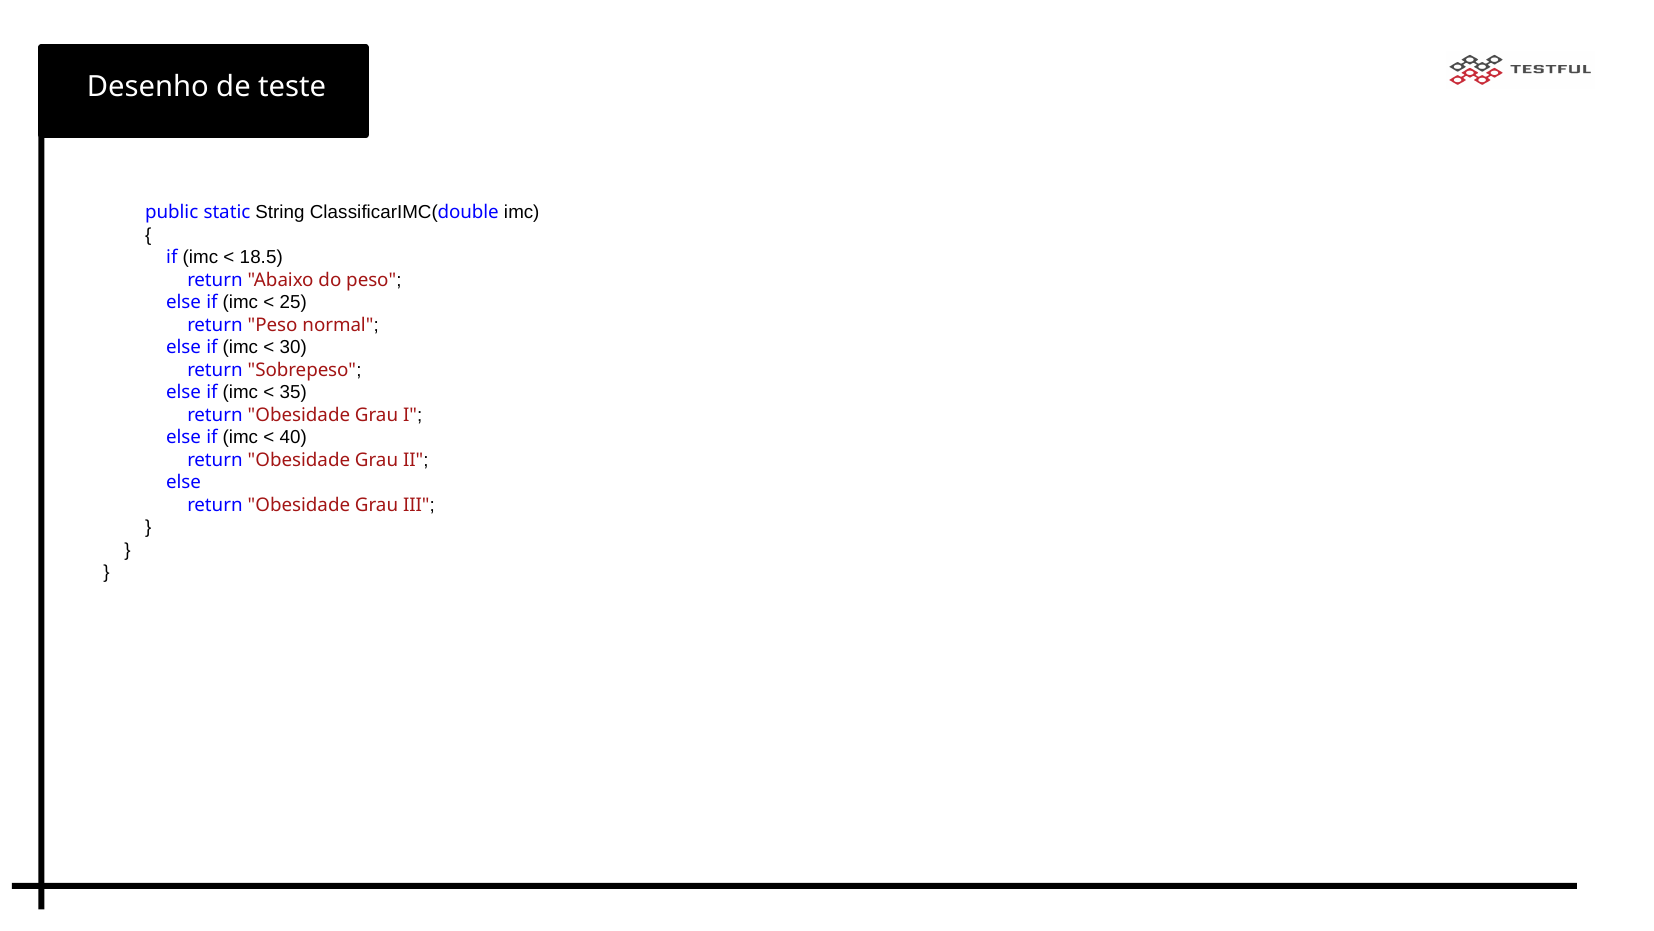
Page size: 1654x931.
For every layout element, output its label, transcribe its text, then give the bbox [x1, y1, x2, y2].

text_box public static String ClassificarIMC(double imc) { if (imc < 18.5) return "Abaixo do peso"; else if (imc < 25) return "Peso normal"; else if (imc < 30) return "Sobrepeso"; else if (imc < 35) return "Obesidade Grau I"; else if (imc < 40) return "Obesidade Grau II"; else return "Obesidade Grau III"; } } } [88, 147, 1624, 680]
picture [1446, 51, 1595, 89]
text_box [41, 47, 366, 136]
text_box Desenho de teste [58, 51, 355, 119]
